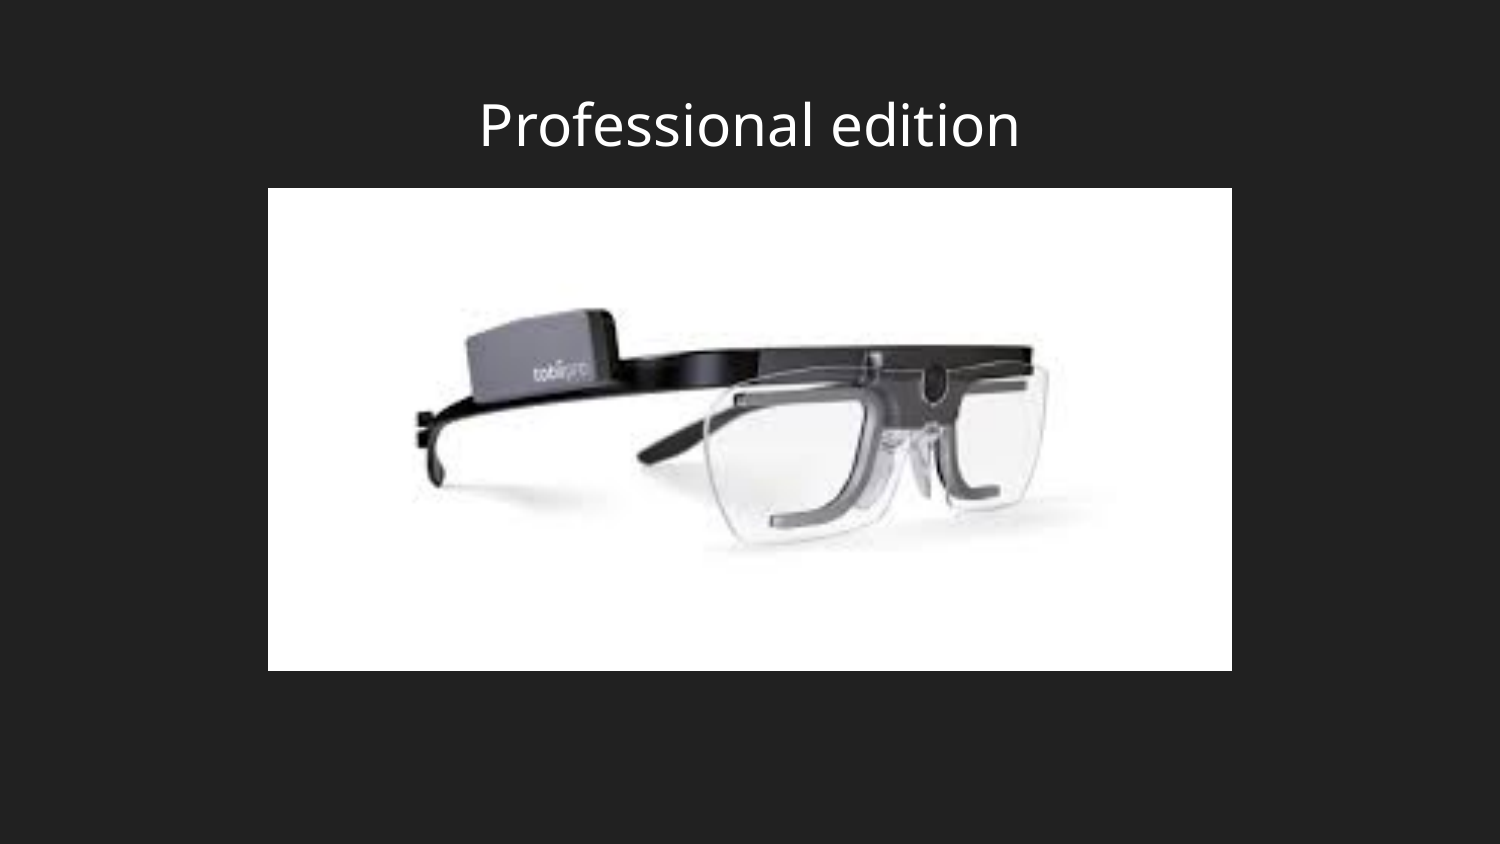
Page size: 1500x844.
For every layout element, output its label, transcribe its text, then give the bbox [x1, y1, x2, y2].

picture [268, 188, 1232, 671]
title Professional edition [51, 72, 1449, 167]
